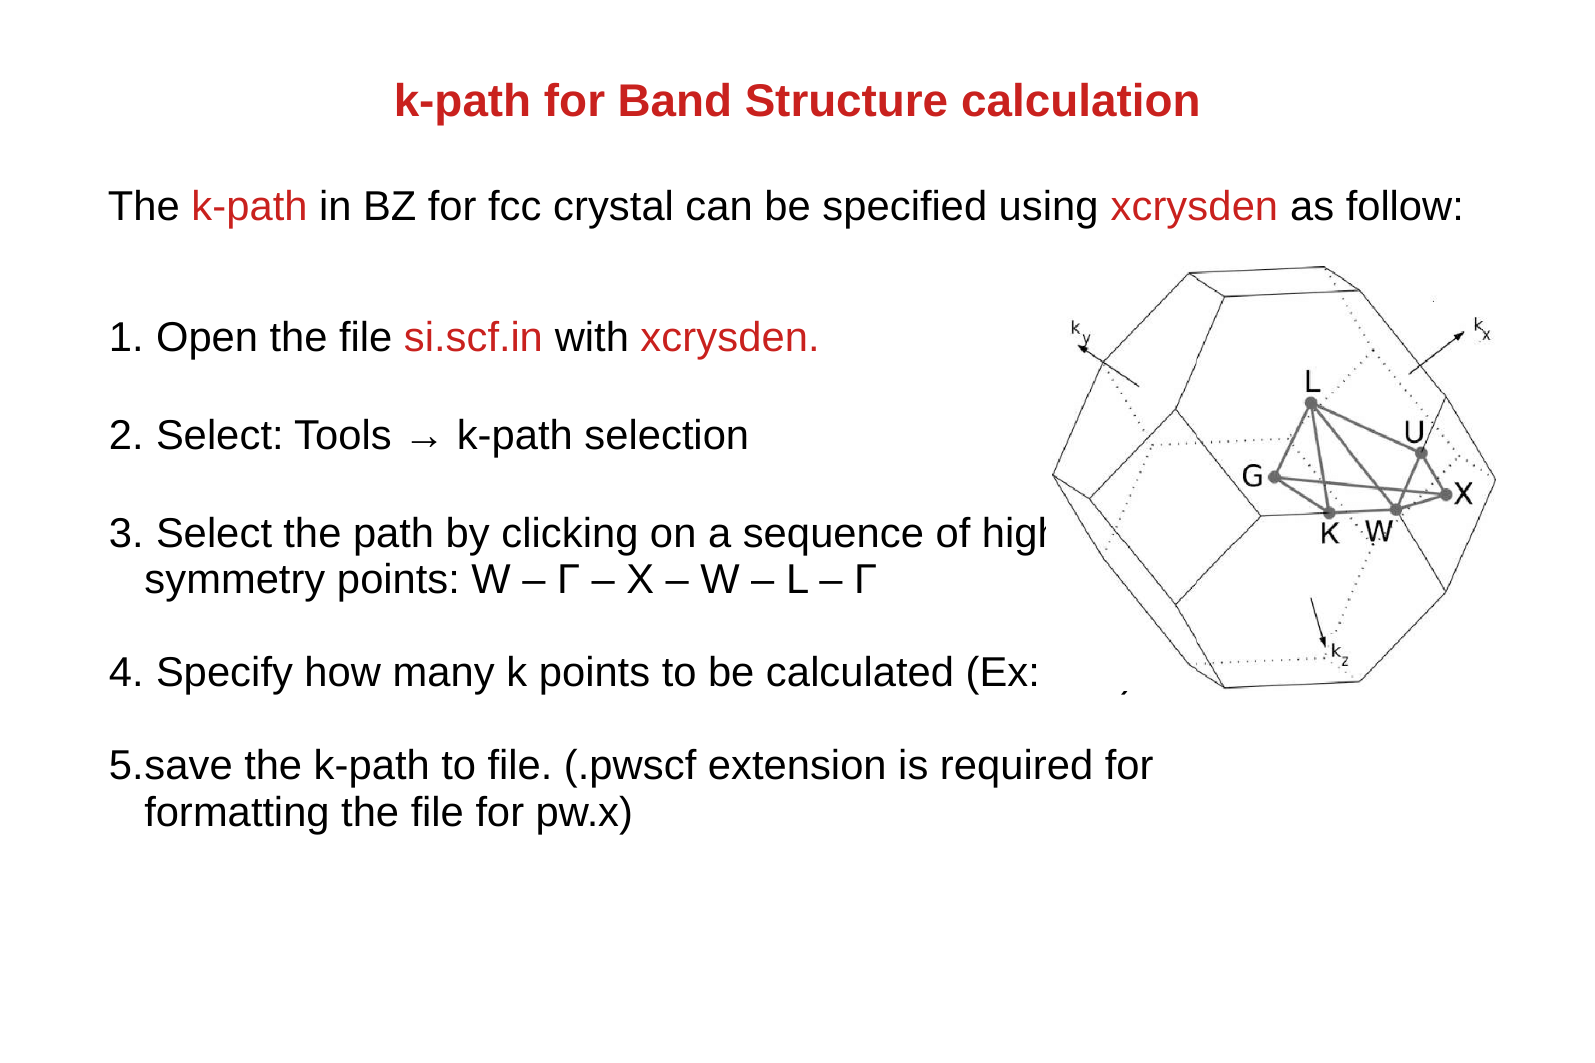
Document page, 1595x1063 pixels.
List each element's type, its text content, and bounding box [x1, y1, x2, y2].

text_box k-path for Band Structure calculation [206, 67, 1388, 144]
text_box The k-path in BZ for fcc crystal can be specified using xcrysden as follow: [93, 175, 1563, 246]
text_box Open the file si.scf.in with xcrysden. Select: Tools → k-path selection Select the path by clicking on a sequence of high- symmetry points: W – Γ – X – W – L – Γ Specify how many k points to be calculated (Ex: 100) save the k-path to file. (.pwscf extension is required for formatting the file for pw.x) [94, 306, 1564, 843]
picture [1046, 243, 1497, 691]
